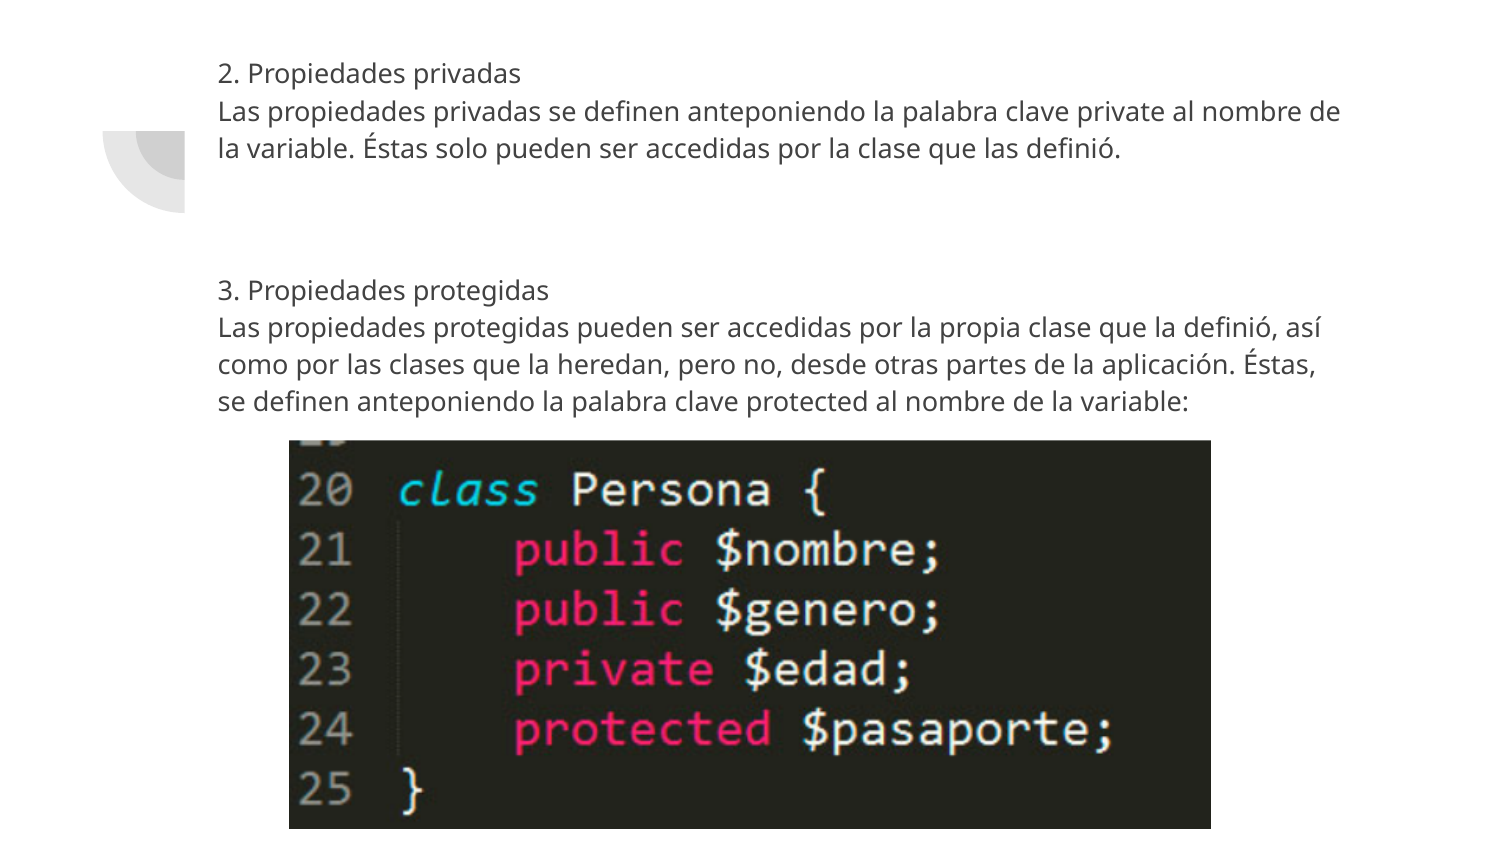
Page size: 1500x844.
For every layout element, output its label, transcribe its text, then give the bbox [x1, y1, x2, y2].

list 2. Propiedades privadas Las propiedades privadas se definen anteponiendo la palabra clave private al nombre de la variable. Éstas solo pueden ser accedidas por la clase que las definió. 3. Propiedades protegidas Las propiedades protegidas pueden ser accedidas por la propia clase que la definió, así como por las clases que la heredan, pero no, desde otras partes de la aplicación. Éstas, se definen anteponiendo la palabra clave protected al nombre de la variable: [202, 37, 1356, 454]
picture [289, 439, 1211, 829]
